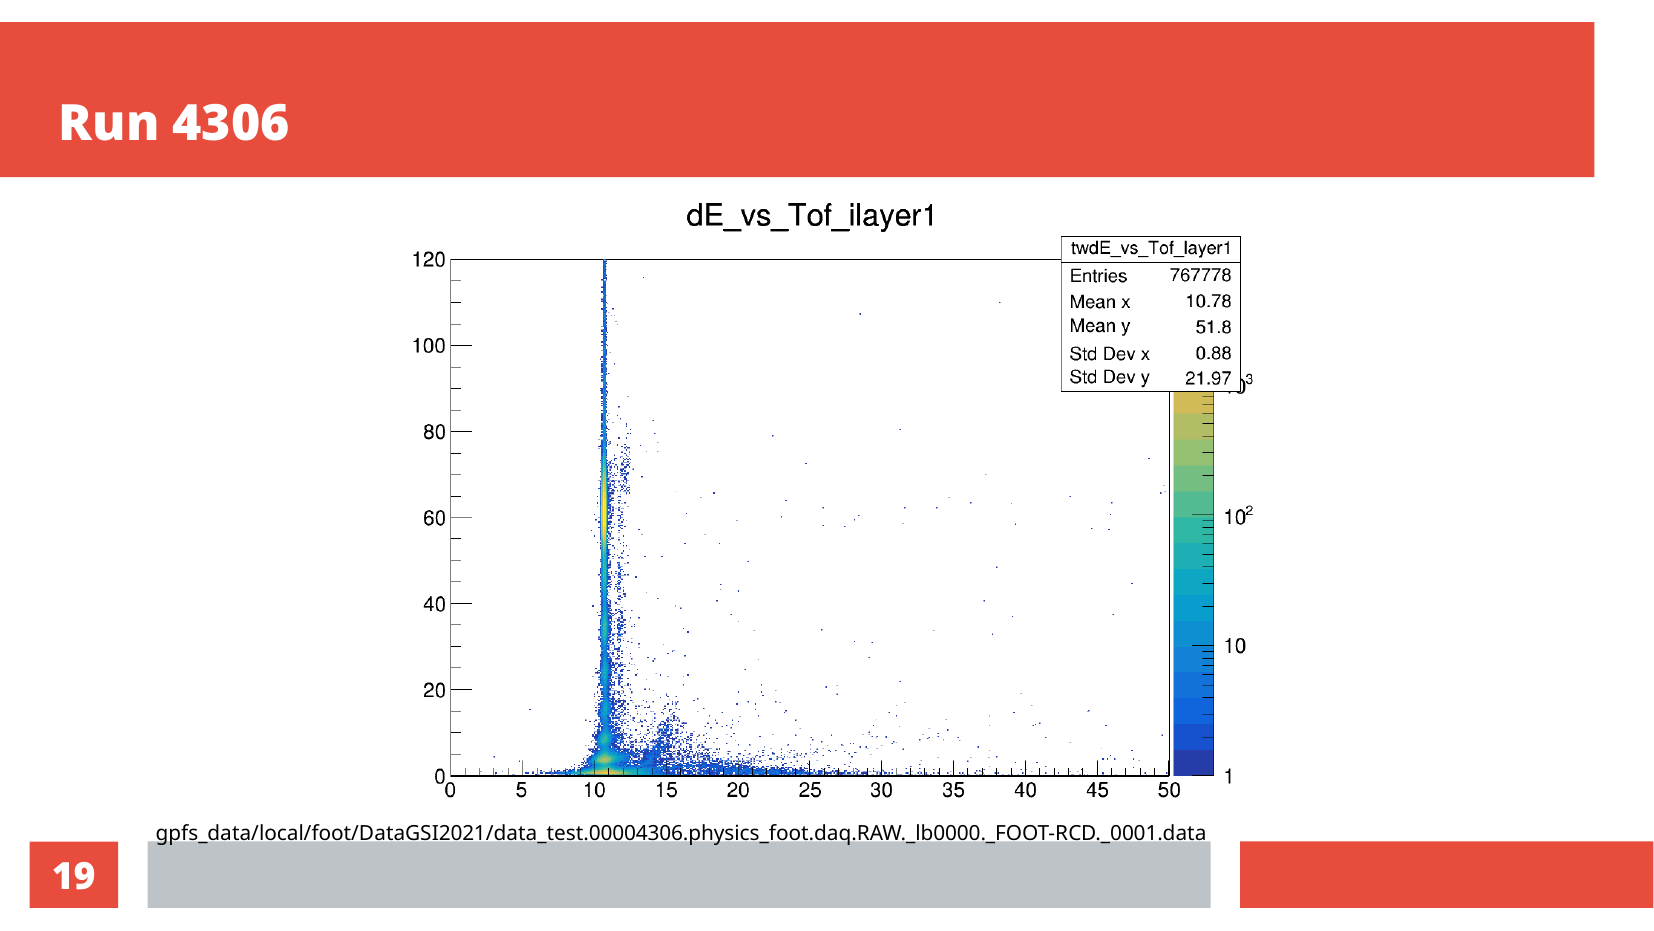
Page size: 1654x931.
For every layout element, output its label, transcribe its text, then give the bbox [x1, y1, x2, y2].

title Run 4306 [59, 44, 1595, 156]
picture [373, 194, 1254, 810]
text_box gpfs_data/local/foot/DataGSI2021/data_test.00004306.physics_foot.daq.RAW._lb0000._FOOT-RCD._0001.data [140, 810, 1574, 913]
